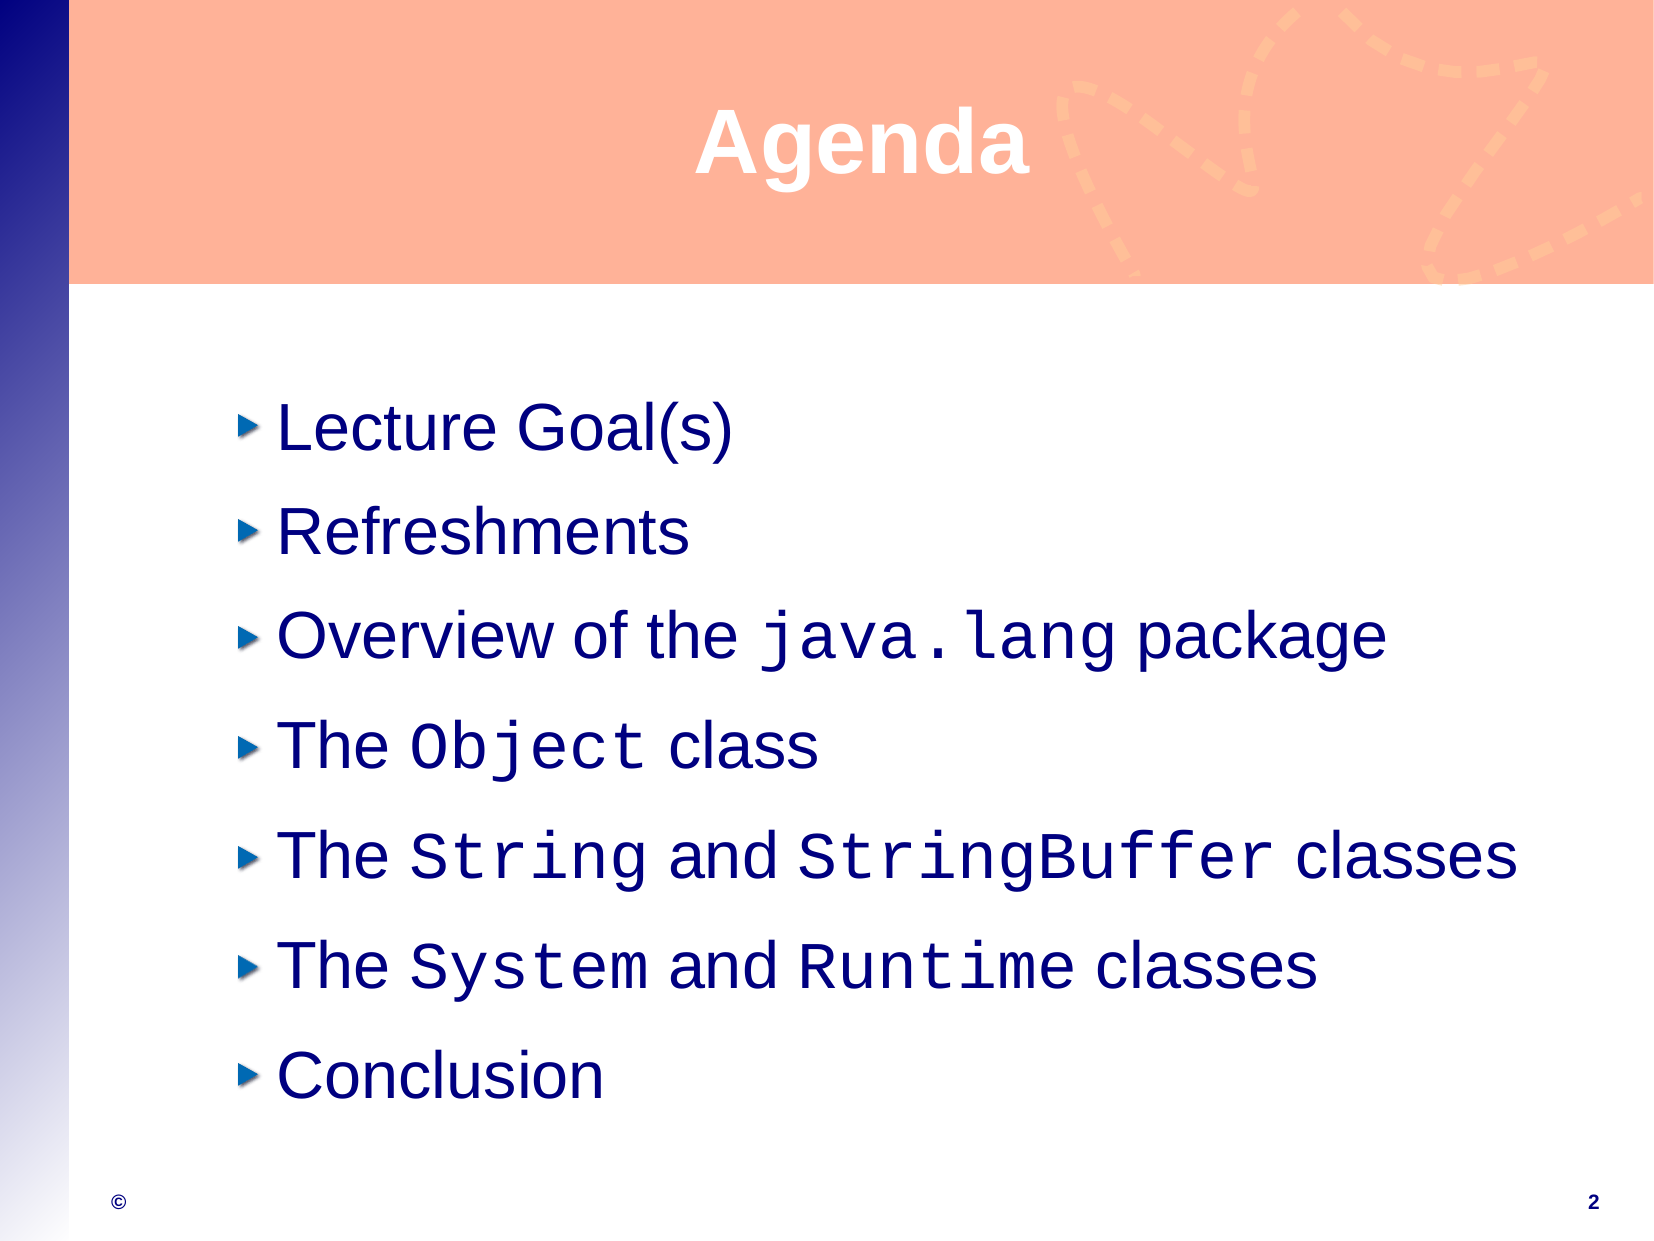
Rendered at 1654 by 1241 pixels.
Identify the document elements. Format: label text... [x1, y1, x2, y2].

list Lecture Goal(s) Refreshments Overview of the java.lang package The Object class The String and StringBuffer classes The System and Runtime classes Conclusion [205, 390, 1519, 1114]
title Agenda [70, 37, 1654, 246]
